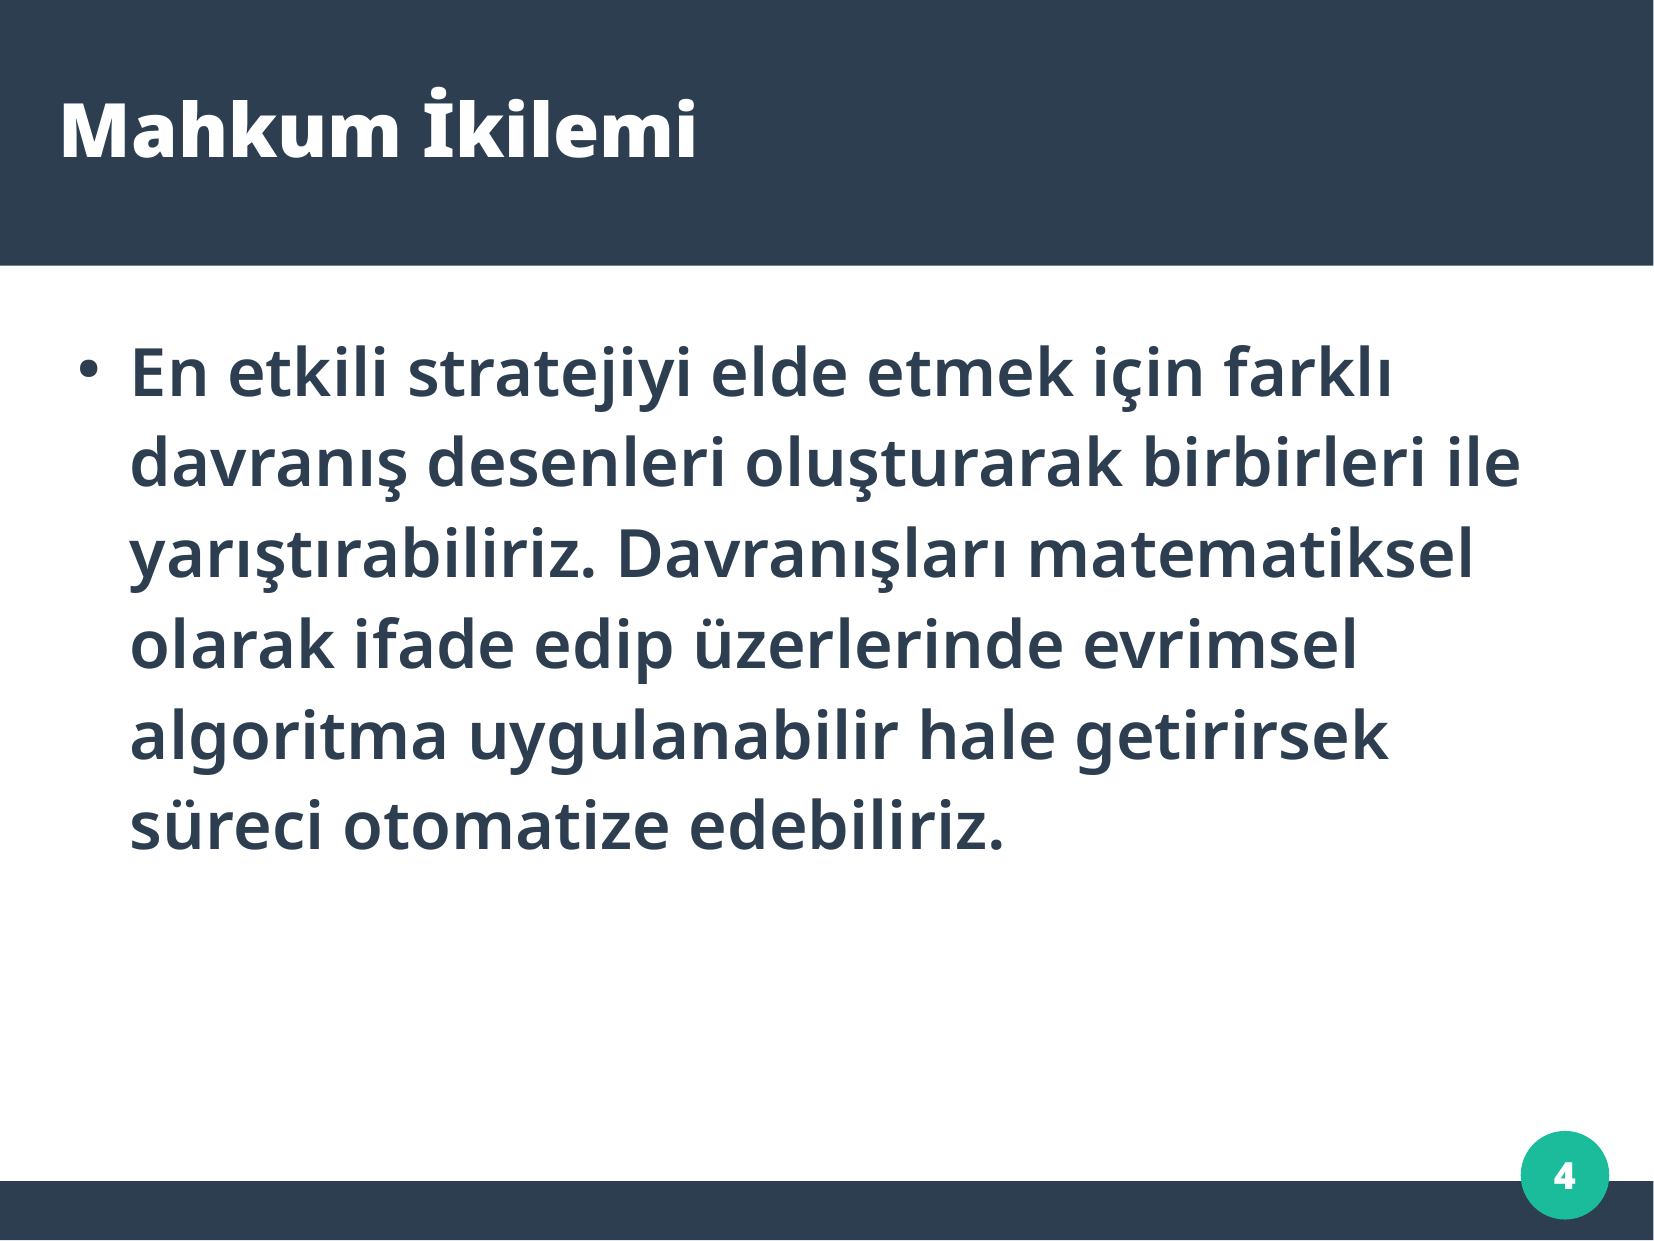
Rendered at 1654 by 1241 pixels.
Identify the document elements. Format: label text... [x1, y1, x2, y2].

list En etkili stratejiyi elde etmek için farklı davranış desenleri oluşturarak birbirleri ile yarıştırabiliriz. Davranışları matematiksel olarak ifade edip üzerlerinde evrimsel algoritma uygulanabilir hale getirirsek süreci otomatize edebiliriz. [59, 324, 1595, 1152]
title Mahkum İkilemi [59, 49, 1595, 207]
